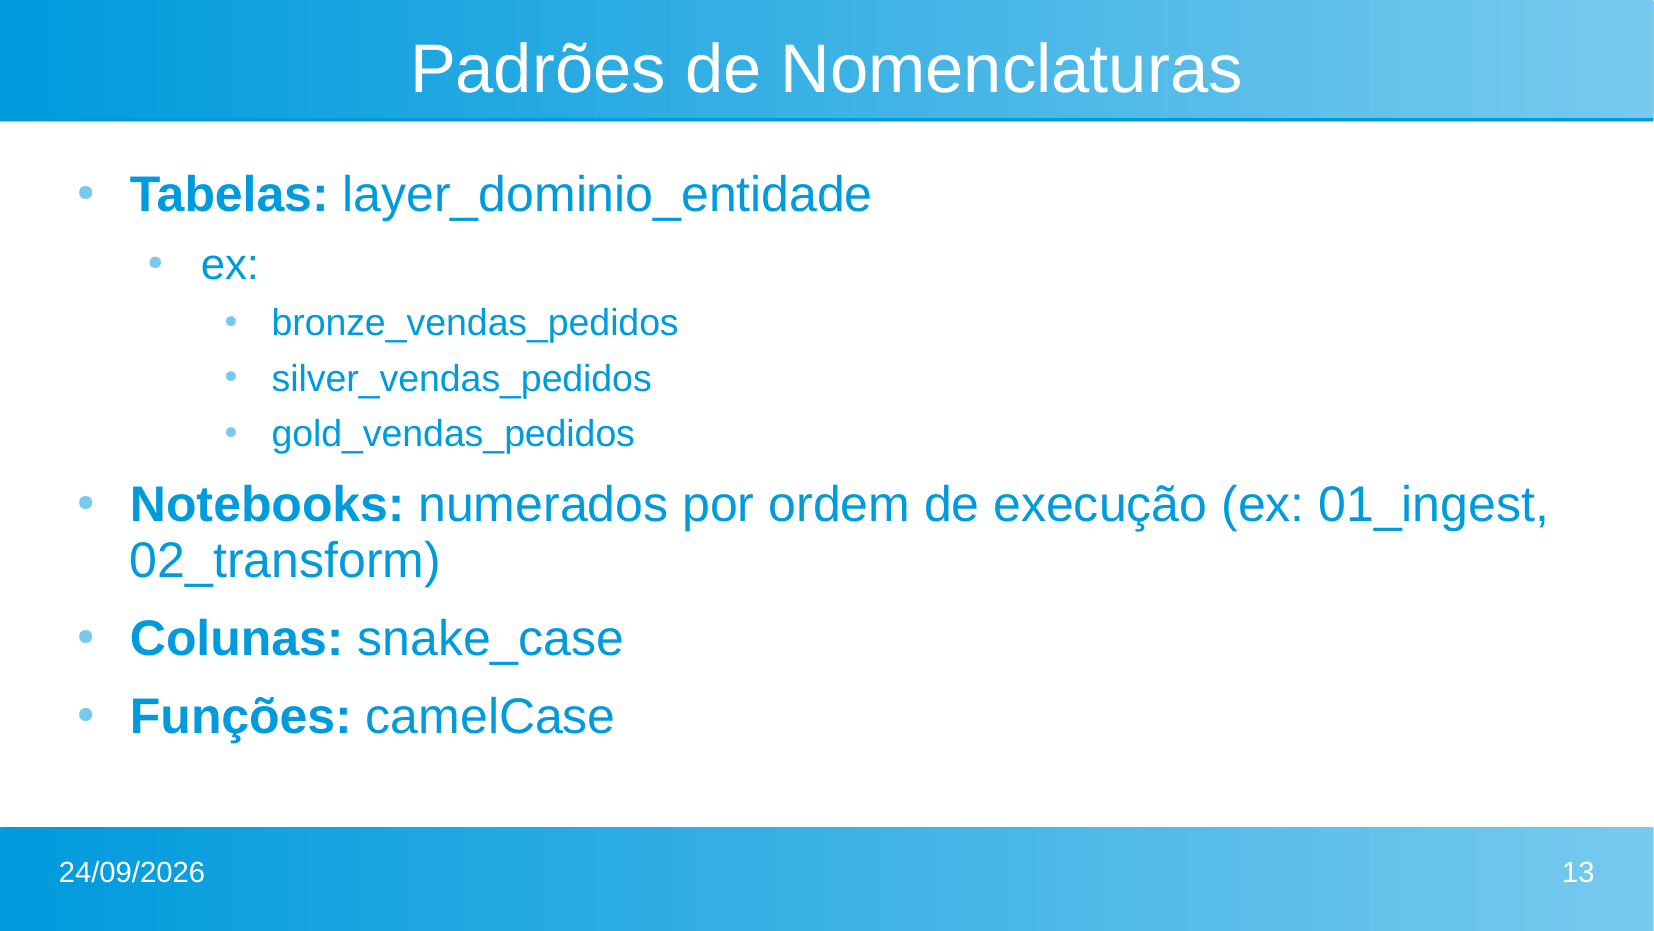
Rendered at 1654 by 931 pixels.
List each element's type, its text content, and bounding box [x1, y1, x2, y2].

list Tabelas: layer_dominio_entidade ex: bronze_vendas_pedidos silver_vendas_pedidos gold_vendas_pedidos Notebooks: numerados por ordem de execução (ex: 01_ingest, 02_transform) Colunas: snake_case Funções: camelCase [59, 88, 1595, 768]
title Padrões de Nomenclaturas [59, 29, 1595, 88]
